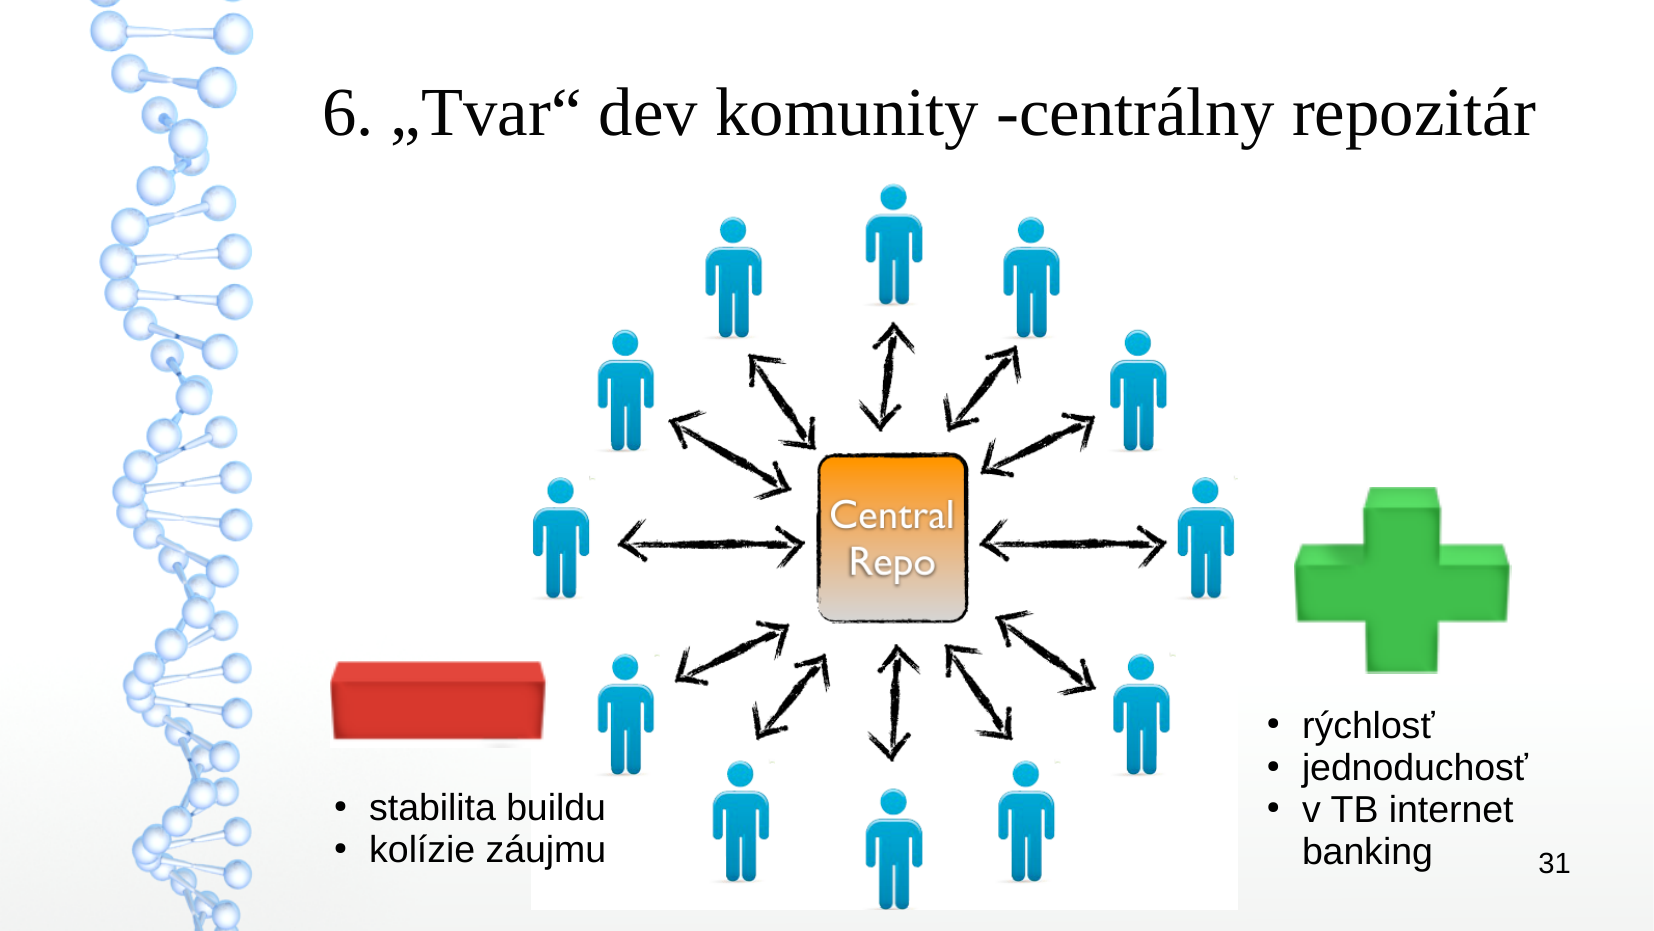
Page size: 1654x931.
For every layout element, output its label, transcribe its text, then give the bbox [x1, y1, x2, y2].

text_box stabilita buildu kolízie záujmu [318, 779, 638, 879]
title 6. „Tvar“ dev komunity -centrálny repozitár [265, 35, 1595, 189]
text_box rýchlosť jednoduchosť v TB internet banking [1251, 696, 1560, 880]
picture [0, 0, 1654, 931]
